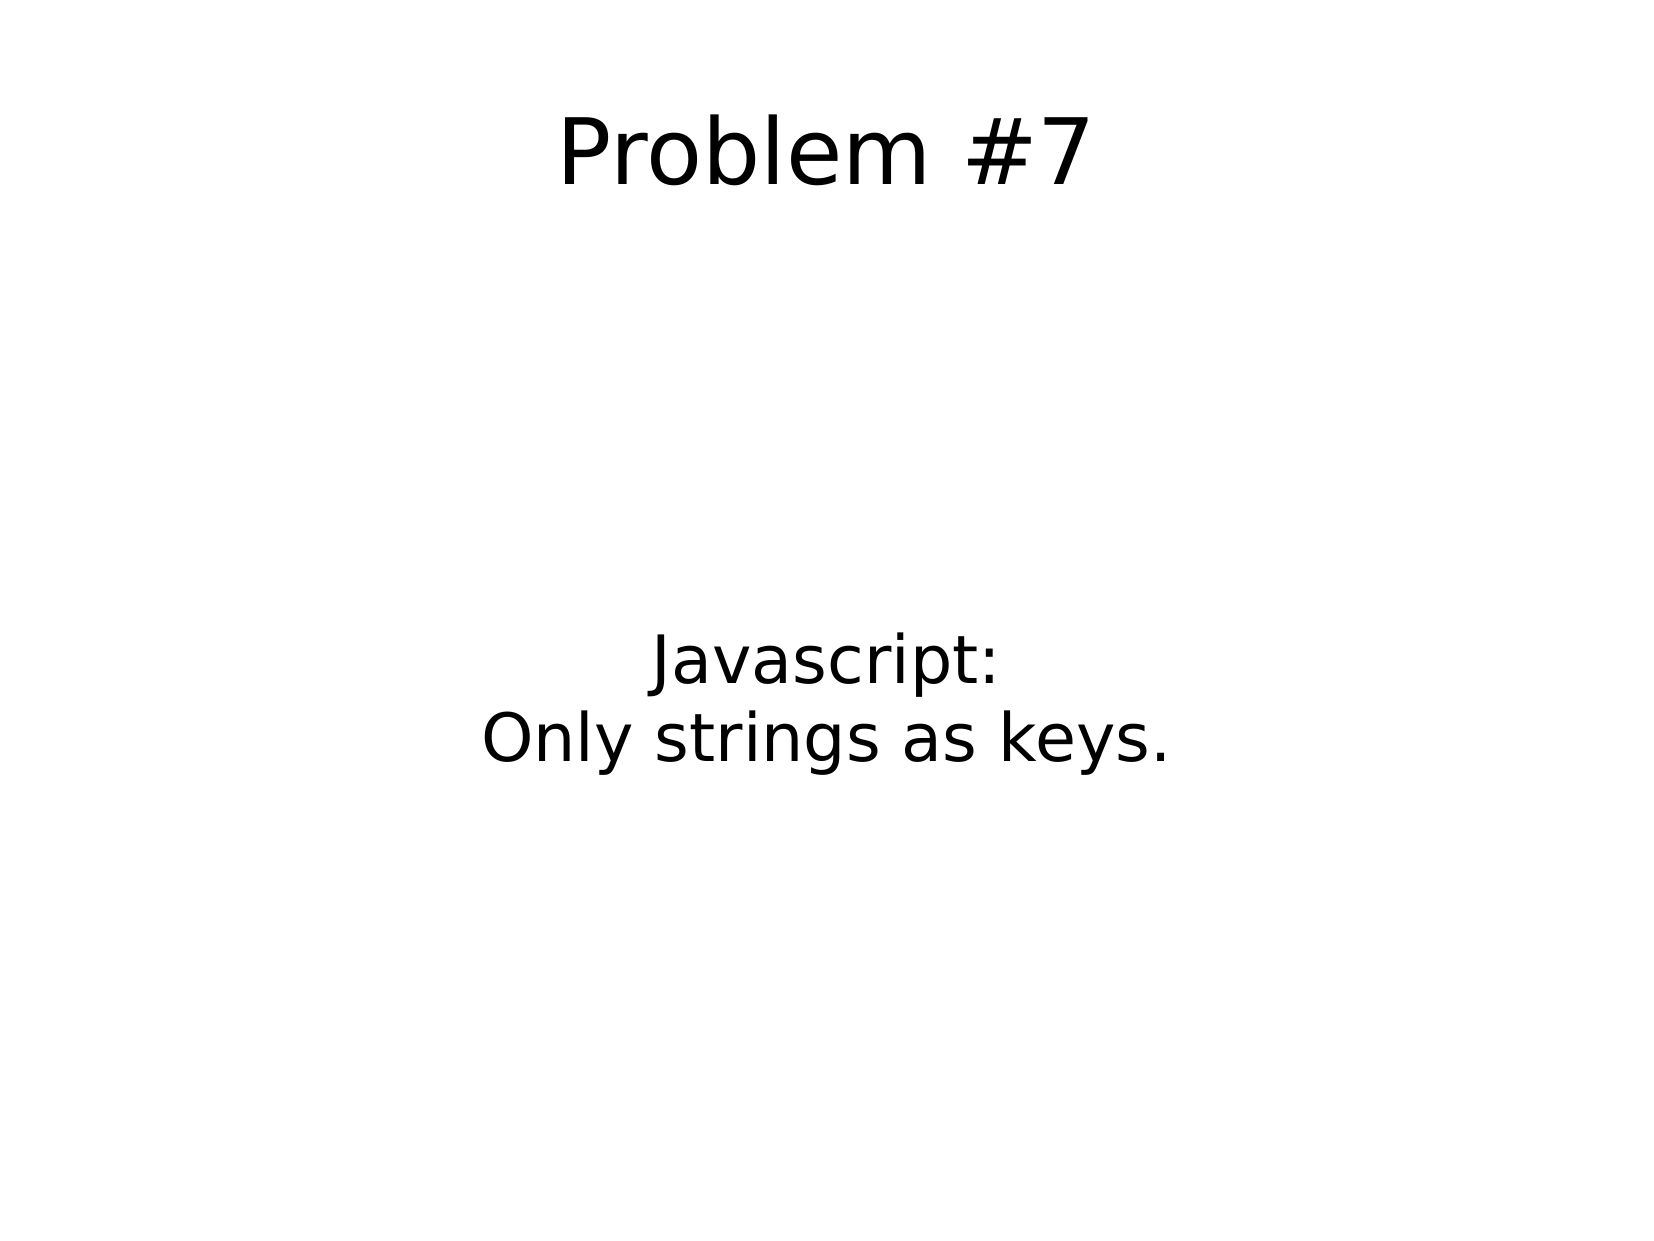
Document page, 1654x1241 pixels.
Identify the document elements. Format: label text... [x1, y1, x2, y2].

title Problem #7 [82, 49, 1571, 257]
subtitle Javascript: Only strings as keys. [82, 297, 1571, 1102]
